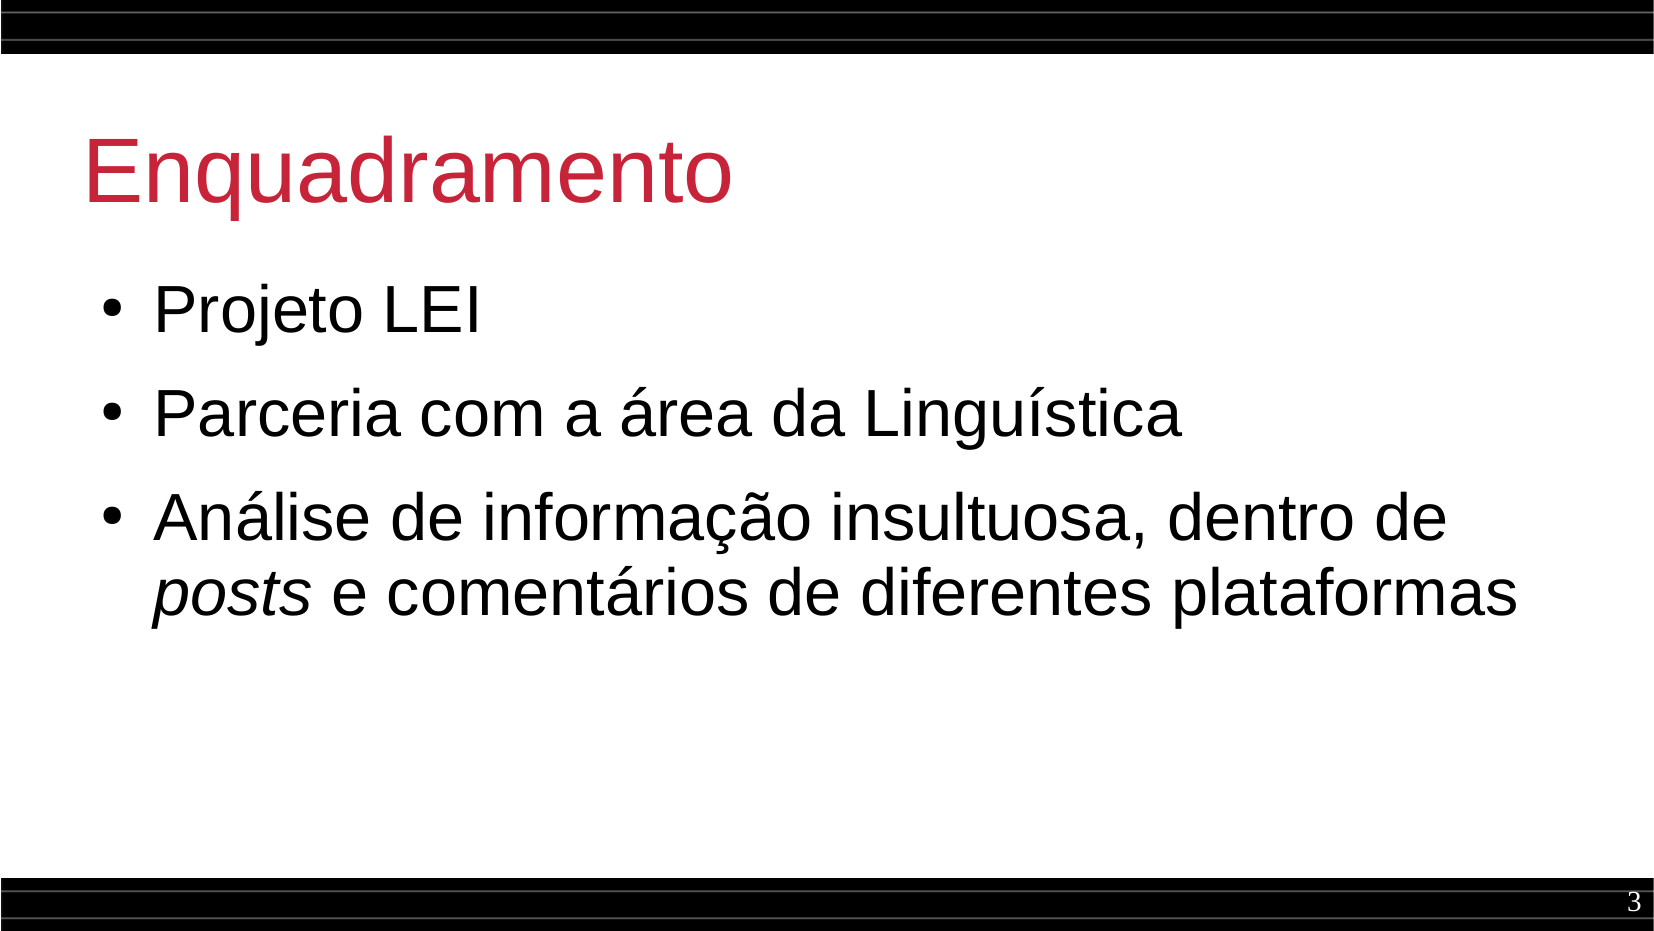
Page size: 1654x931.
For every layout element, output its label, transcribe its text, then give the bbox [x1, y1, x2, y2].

picture [1, 878, 1654, 931]
title Enquadramento [82, 92, 1571, 249]
picture [1, 0, 1654, 54]
list Projeto LEI Parceria com a área da Linguística Análise de informação insultuosa, dentro de posts e comentários de diferentes plataformas [82, 271, 1571, 758]
